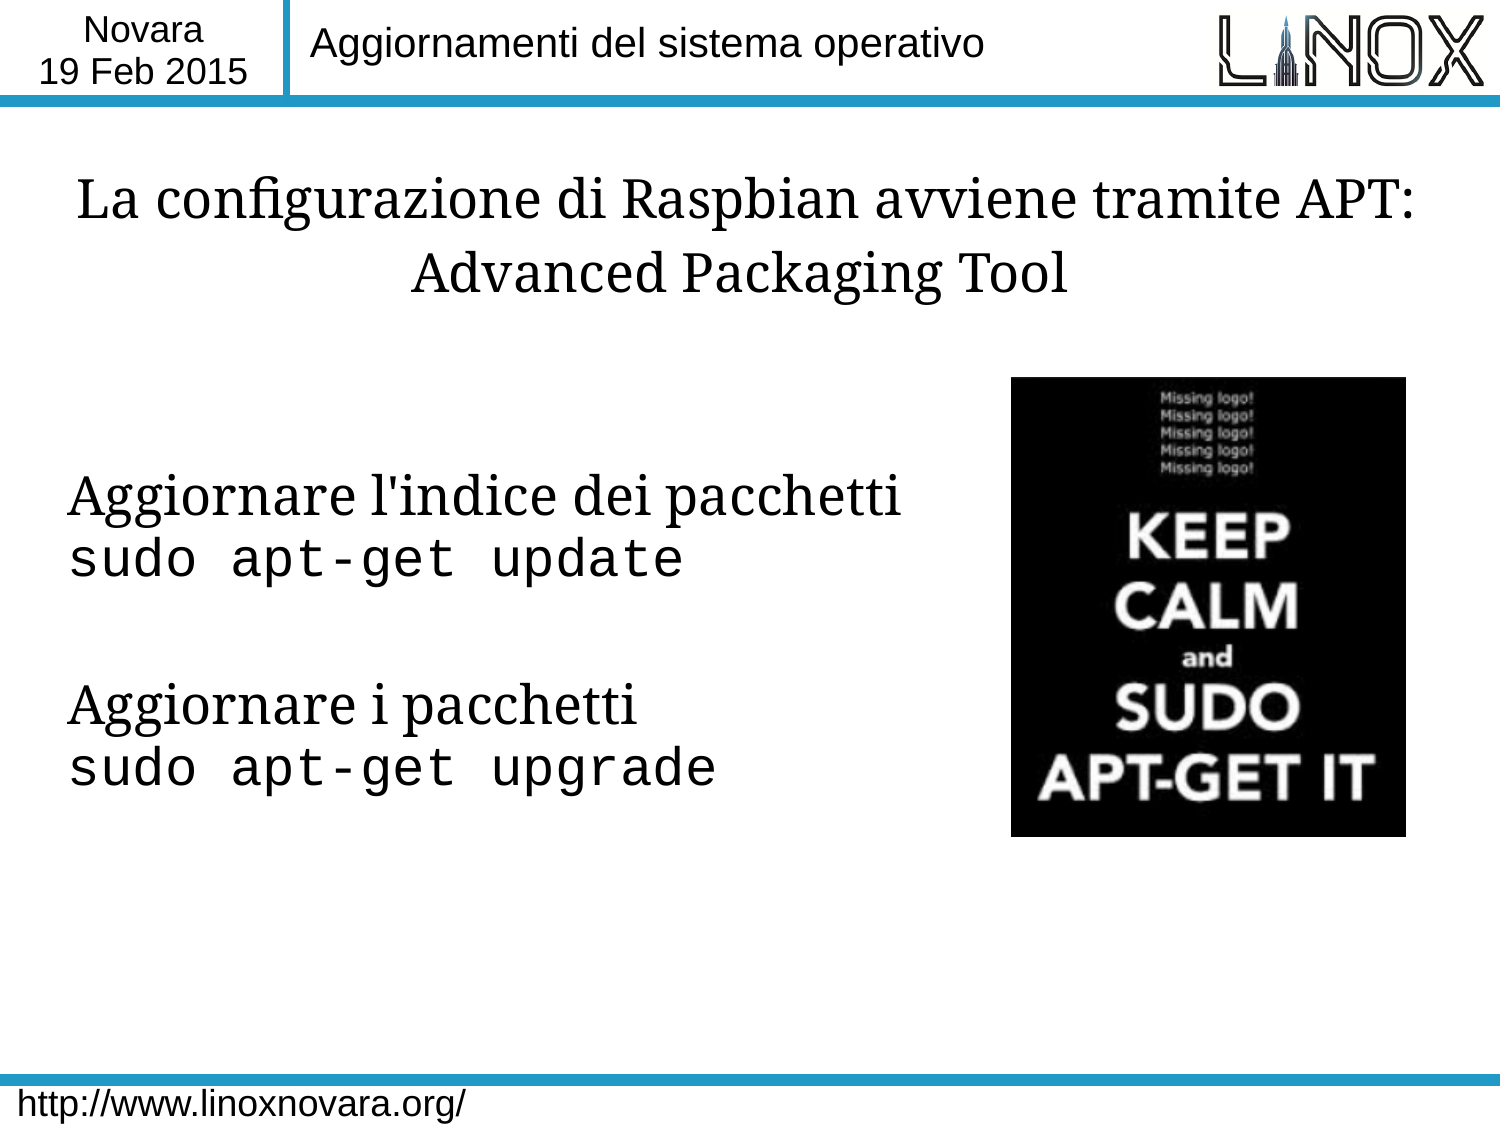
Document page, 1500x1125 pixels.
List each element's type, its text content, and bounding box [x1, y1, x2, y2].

text_box La configurazione di Raspbian avviene tramite APT: Advanced Packaging Tool Aggiornare l'indice dei pacchetti sudo apt-get update Aggiornare i pacchetti sudo apt-get upgrade [53, 153, 1441, 916]
picture [0, 1074, 1500, 1086]
picture [1011, 377, 1406, 837]
list Aggiornamenti del sistema operativo [295, 11, 1321, 87]
picture [0, 0, 1500, 107]
